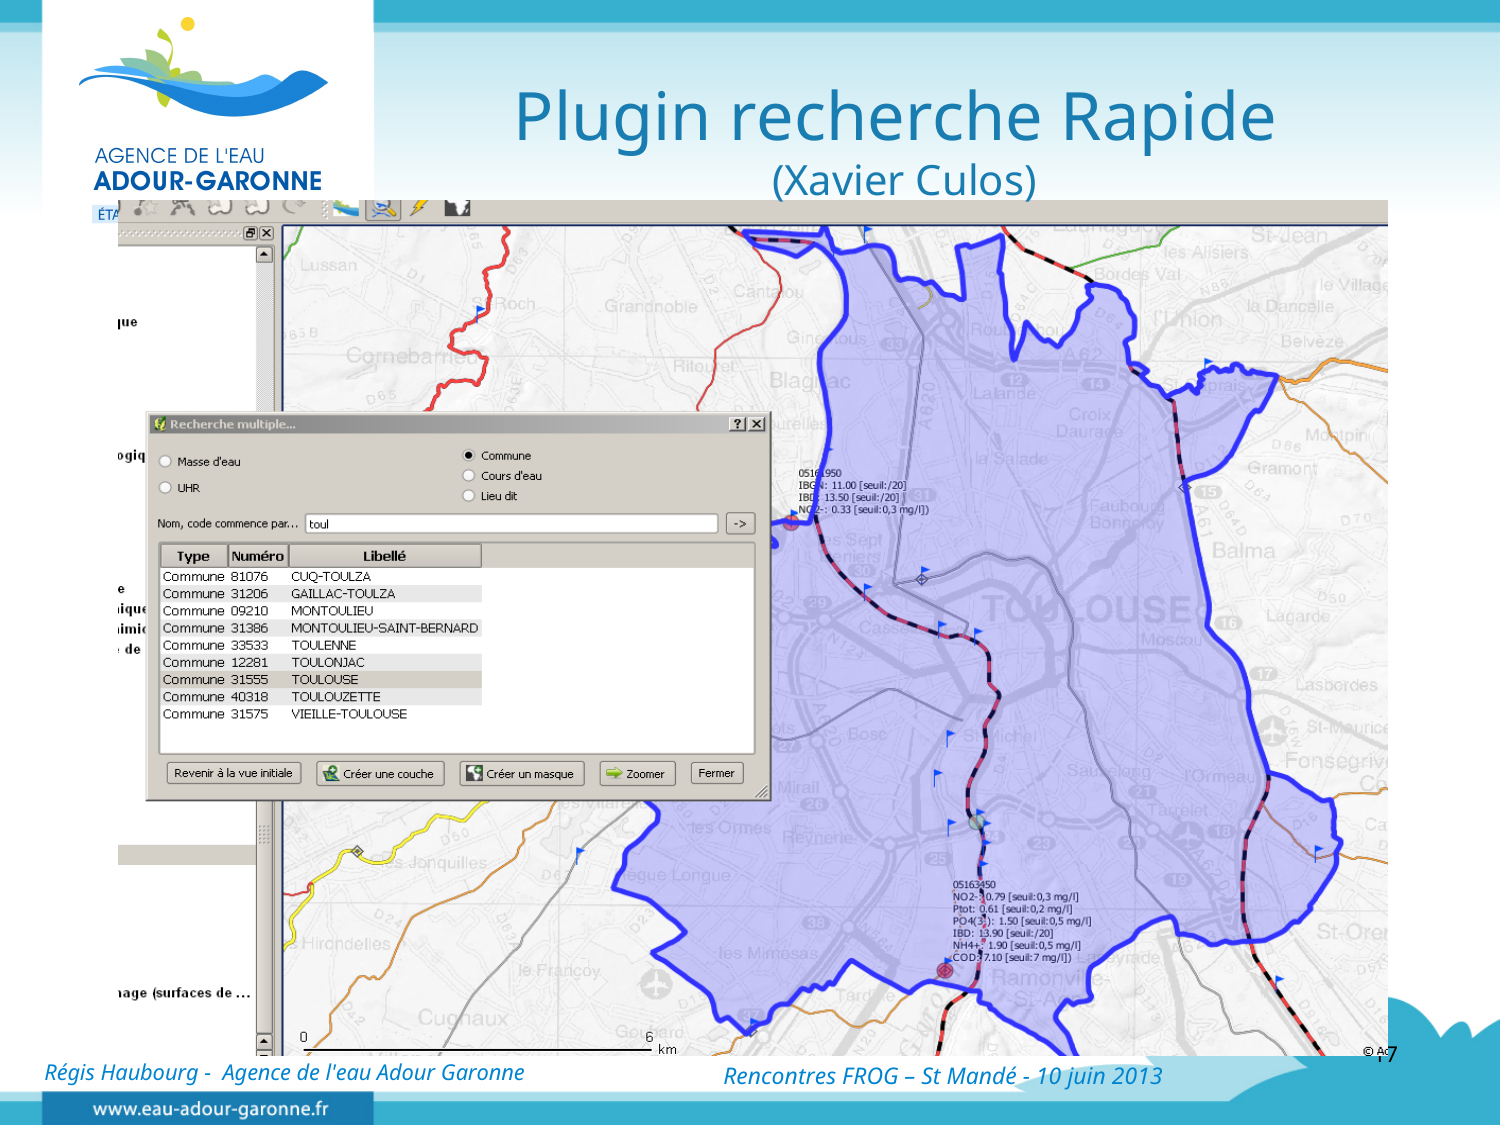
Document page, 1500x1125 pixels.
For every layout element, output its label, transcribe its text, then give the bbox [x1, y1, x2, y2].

picture [0, 0, 1500, 1125]
title Plugin recherche Rapide (Xavier Culos) [383, 45, 1426, 233]
